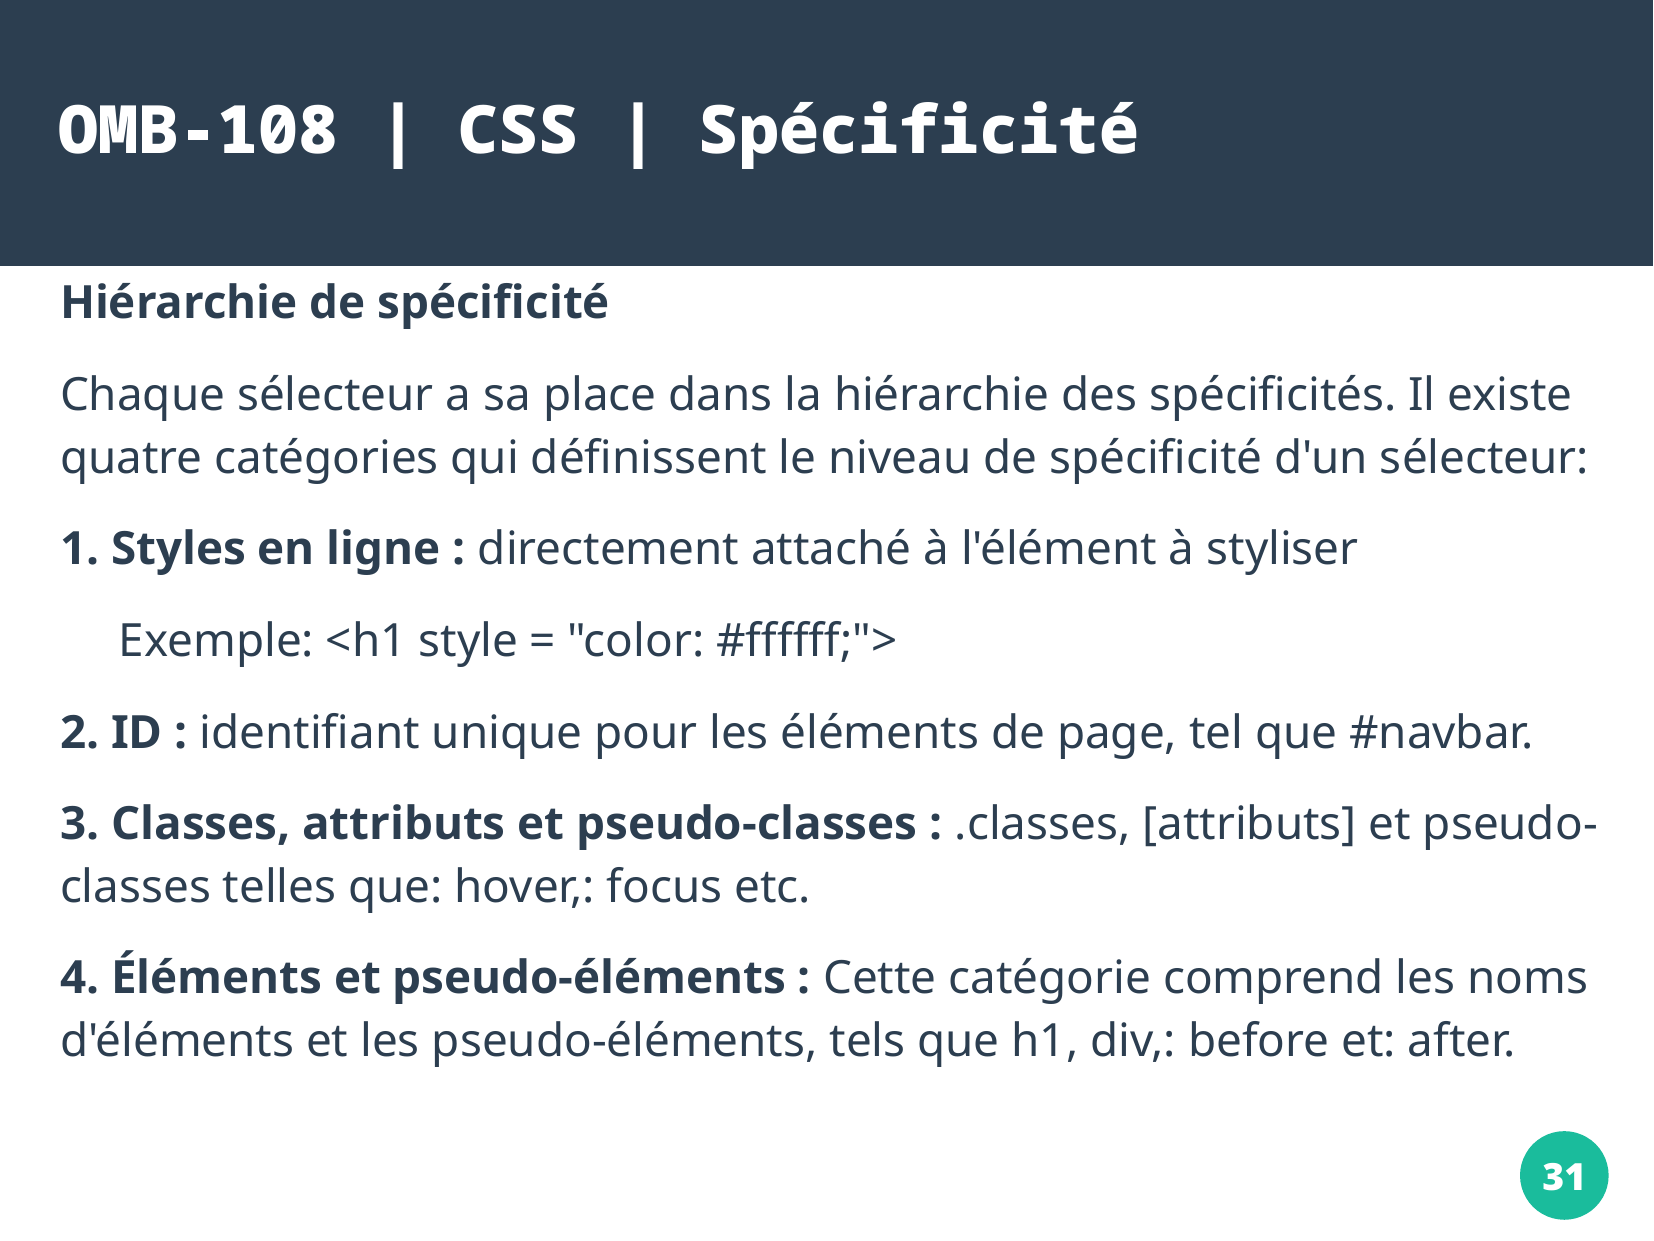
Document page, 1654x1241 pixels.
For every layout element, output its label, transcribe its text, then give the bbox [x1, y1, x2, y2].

list Hiérarchie de spécificité Chaque sélecteur a sa place dans la hiérarchie des spécificités. Il existe quatre catégories qui définissent le niveau de spécificité d'un sélecteur: 1. Styles en ligne : directement attaché à l'élément à styliser Exemple: <h1 style = "color: #ffffff;"> 2. ID : identifiant unique pour les éléments de page, tel que #navbar. 3. Classes, attributs et pseudo-classes : .classes, [attributs] et pseudo-classes telles que: hover,: focus etc. 4. Éléments et pseudo-éléments : Cette catégorie comprend les noms d'éléments et les pseudo-éléments, tels que h1, div,: before et: after. [60, 270, 1636, 1231]
title OMB-108 | CSS | Spécificité [58, 49, 1594, 207]
